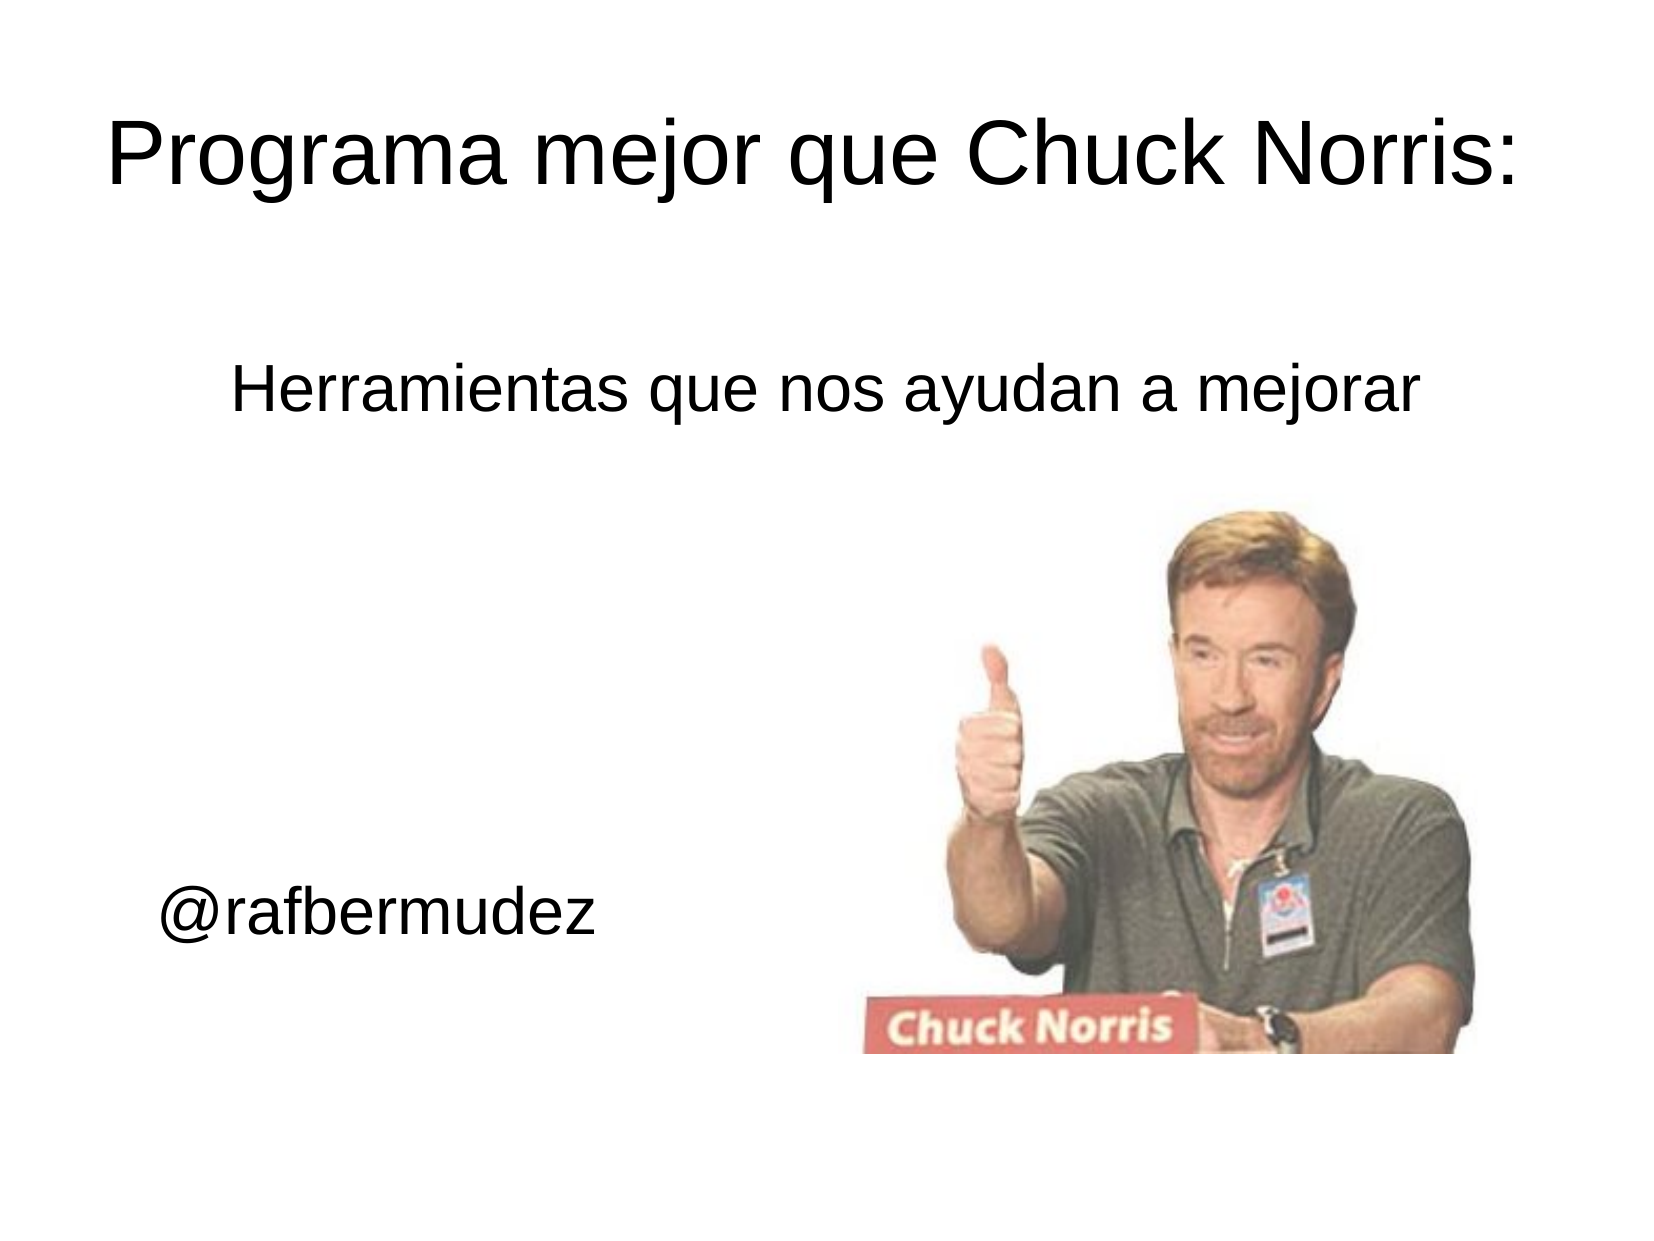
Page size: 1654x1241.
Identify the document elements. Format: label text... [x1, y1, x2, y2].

subtitle Herramientas que nos ayudan a mejorar @rafbermudez [82, 290, 1571, 1010]
picture [838, 425, 1484, 1054]
title Programa mejor que Chuck Norris: [82, 49, 1571, 257]
